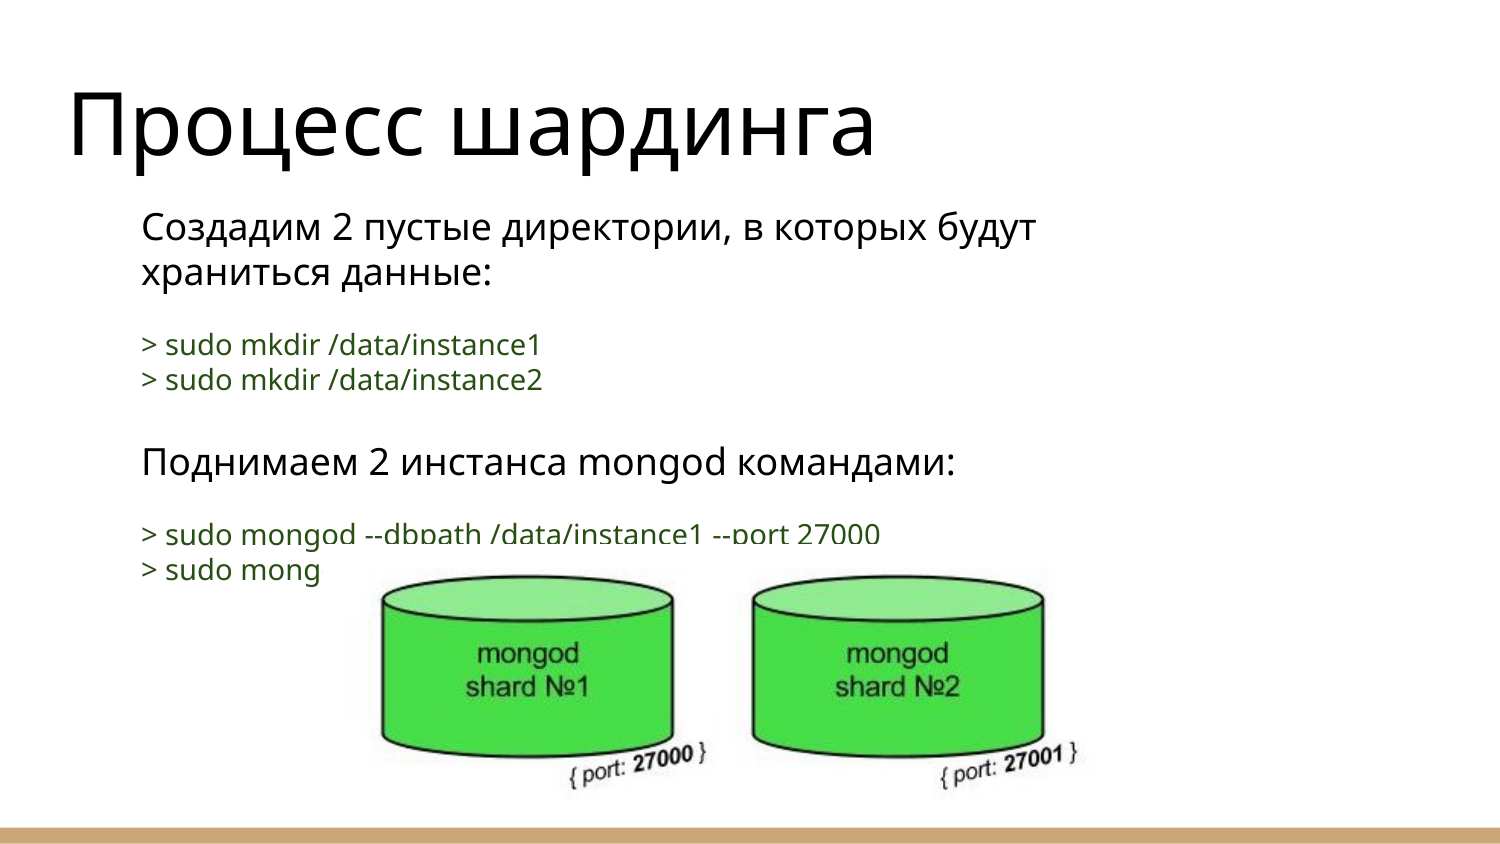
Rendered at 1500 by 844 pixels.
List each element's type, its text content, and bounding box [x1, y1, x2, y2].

picture [323, 544, 1128, 825]
title Процесс шардинга [51, 51, 1449, 189]
list Создадим 2 пустые директории, в которых будут храниться данные: > sudo mkdir /data/instance1 > sudo mkdir /data/instance2 Поднимаем 2 инстанса mongod командами: > sudo mongod --dbpath /data/instance1 --port 27000 > sudo mongod --dbpath /data/instance2 --port 27001 [51, 188, 1148, 560]
